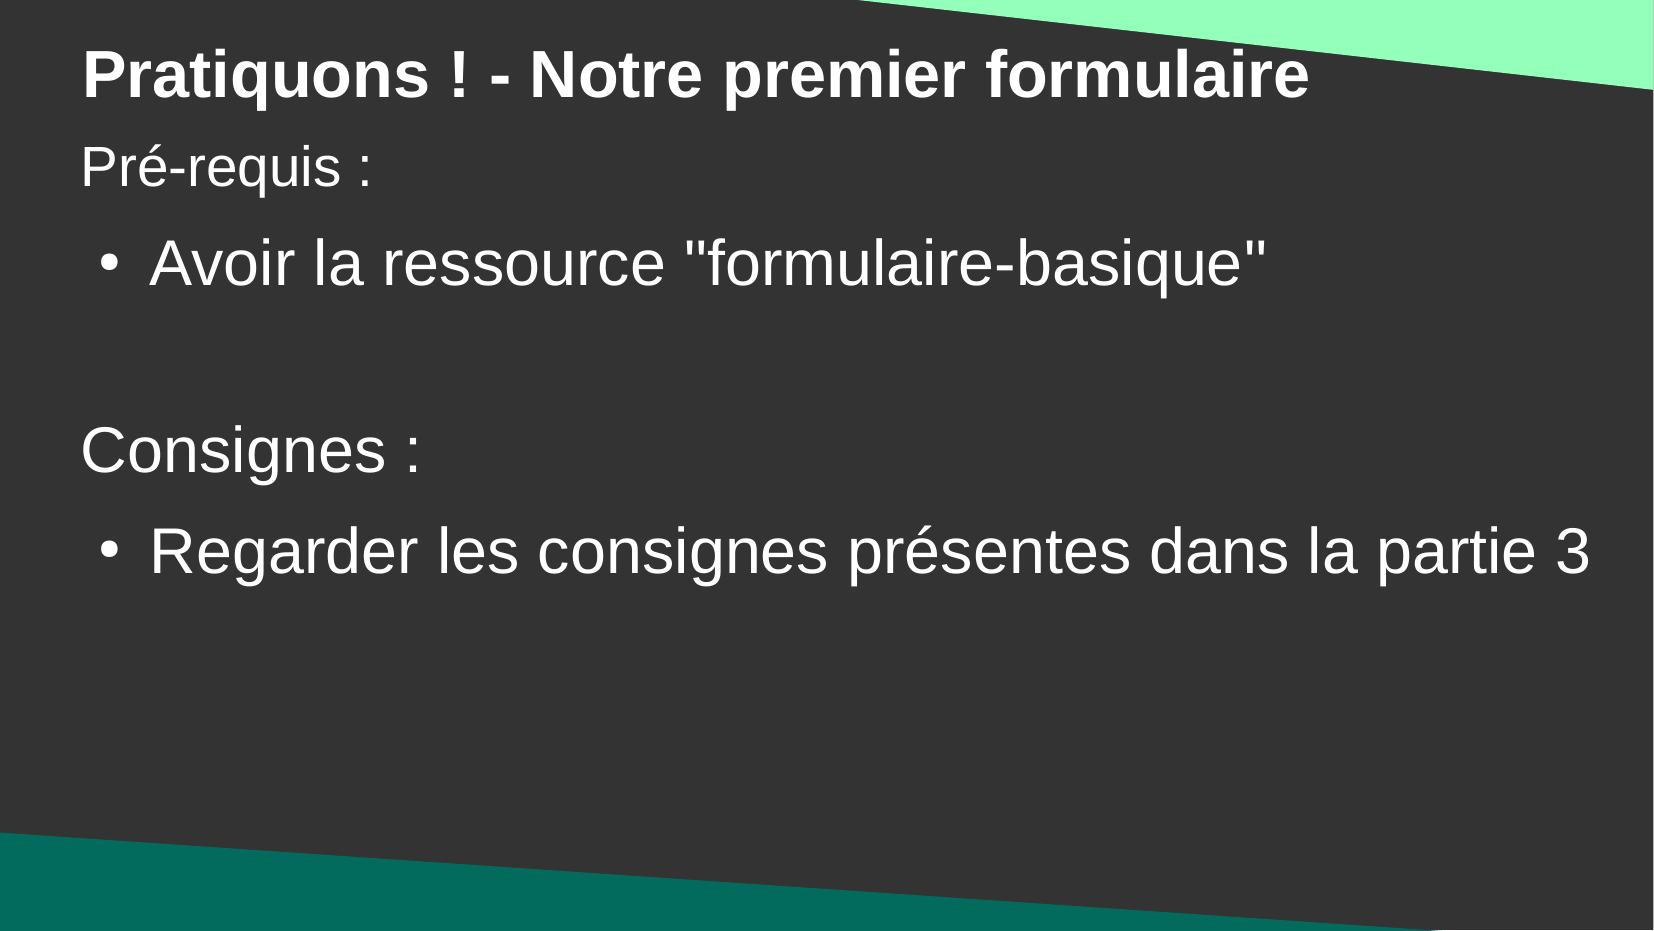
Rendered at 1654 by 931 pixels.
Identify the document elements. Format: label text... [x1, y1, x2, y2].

text_box [857, 0, 1654, 90]
title Pratiquons ! - Notre premier formulaire [82, 37, 1571, 114]
list Pré-requis : Avoir la ressource "formulaire-basique" Consignes : Regarder les consignes présentes dans la partie 3 [80, 135, 1620, 650]
